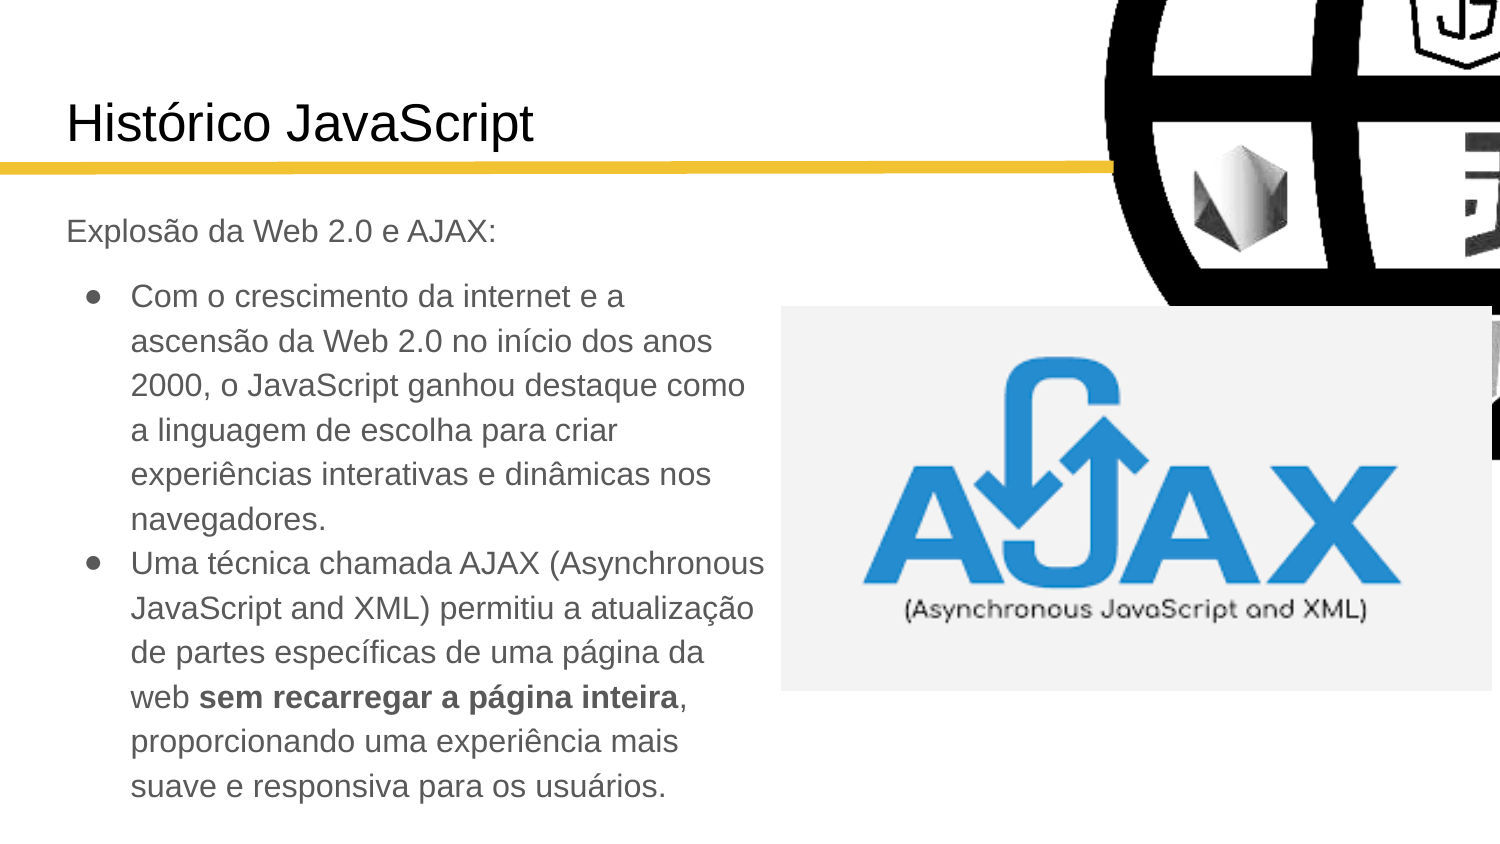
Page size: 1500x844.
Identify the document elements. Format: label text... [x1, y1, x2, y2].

picture [781, 0, 1500, 691]
list Explosão da Web 2.0 e AJAX: Com o crescimento da internet e a ascensão da Web 2.0 no início dos anos 2000, o JavaScript ganhou destaque como a linguagem de escolha para criar experiências interativas e dinâmicas nos navegadores. Uma técnica chamada AJAX (Asynchronous JavaScript and XML) permitiu a atualização de partes específicas de uma página da web sem recarregar a página inteira, proporcionando uma experiência mais suave e responsiva para os usuários. [51, 189, 782, 831]
title Histórico JavaScript [51, 72, 1449, 167]
